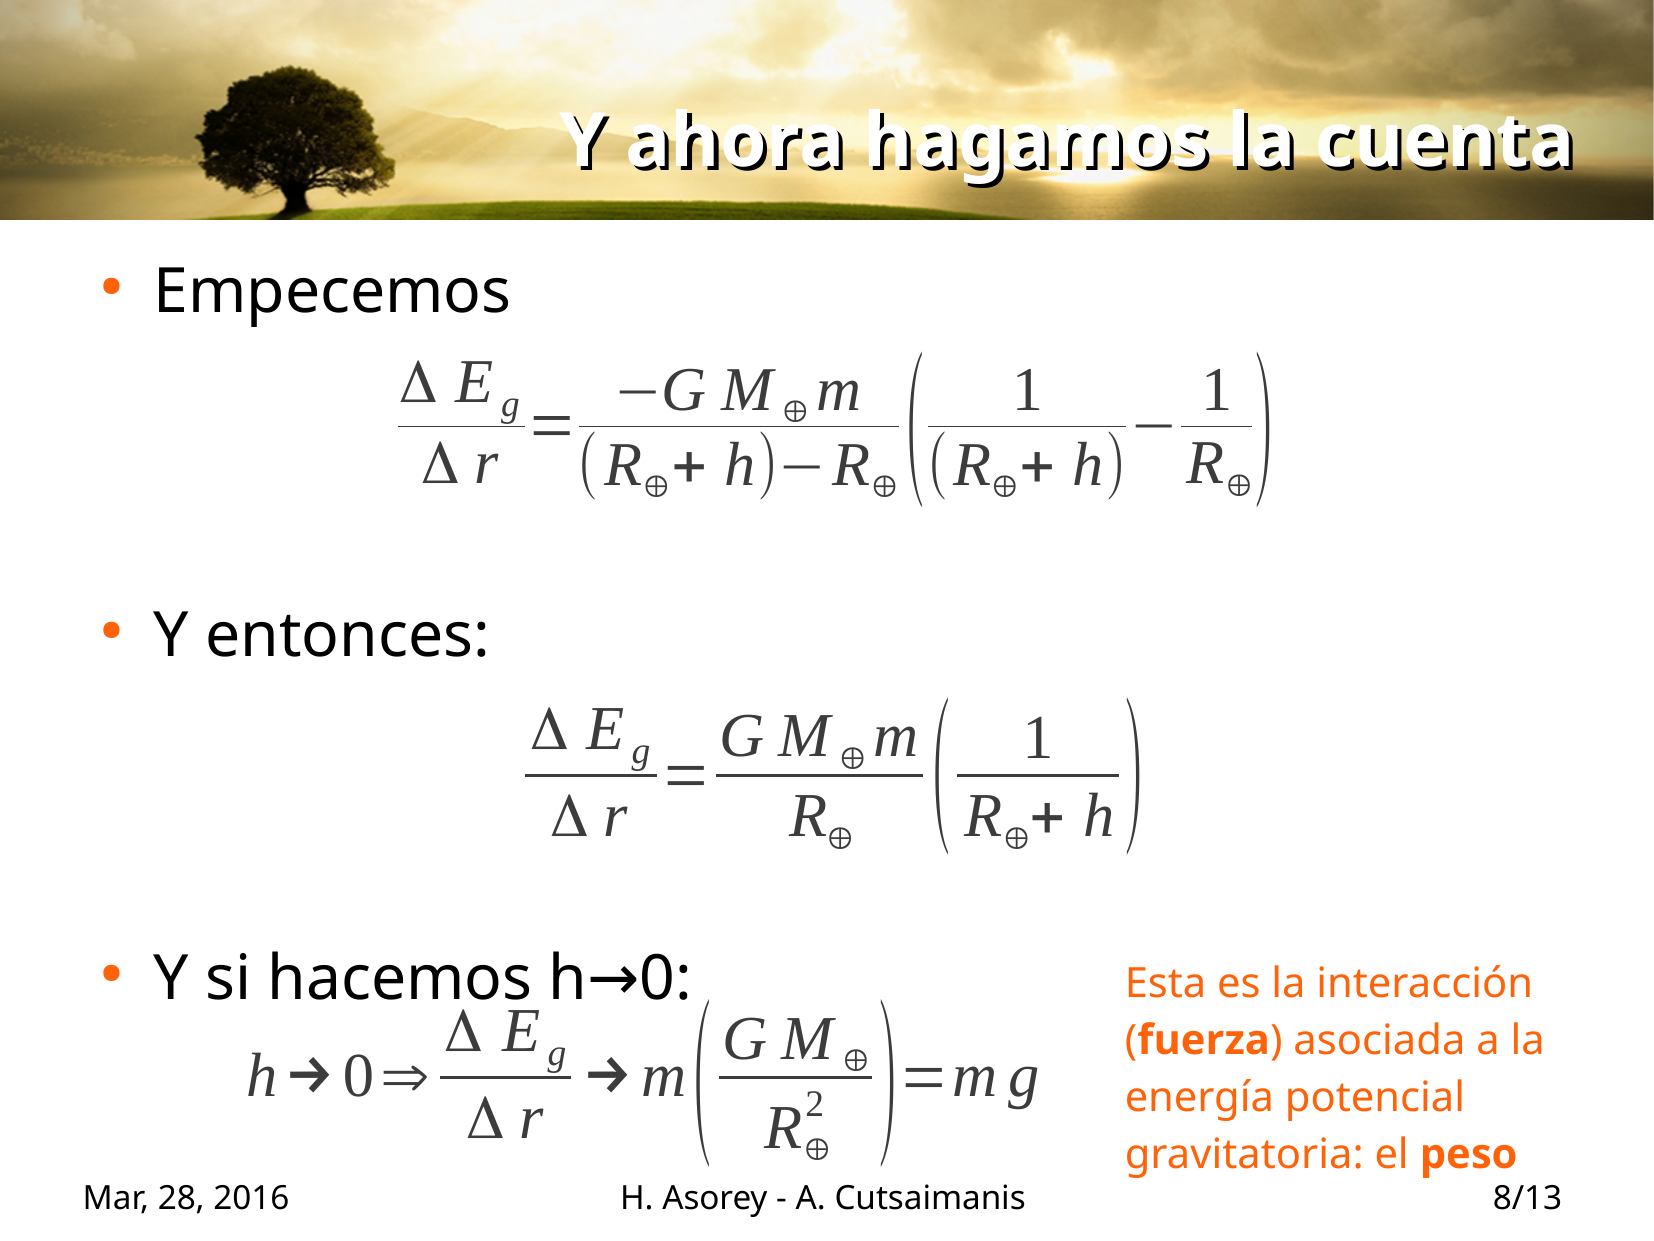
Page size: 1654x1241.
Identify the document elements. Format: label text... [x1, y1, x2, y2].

chart [390, 346, 1283, 511]
list Empecemos Y entonces: Y si hacemos h→0: [82, 245, 1571, 1065]
text_box Esta es la interacción (fuerza) asociada a la energía potencial gravitatoria: el peso [1110, 945, 1606, 1186]
title Y ahora hagamos la cuenta [86, 49, 1576, 226]
chart [515, 692, 1152, 859]
chart [238, 995, 1051, 1171]
picture [0, 0, 1654, 220]
